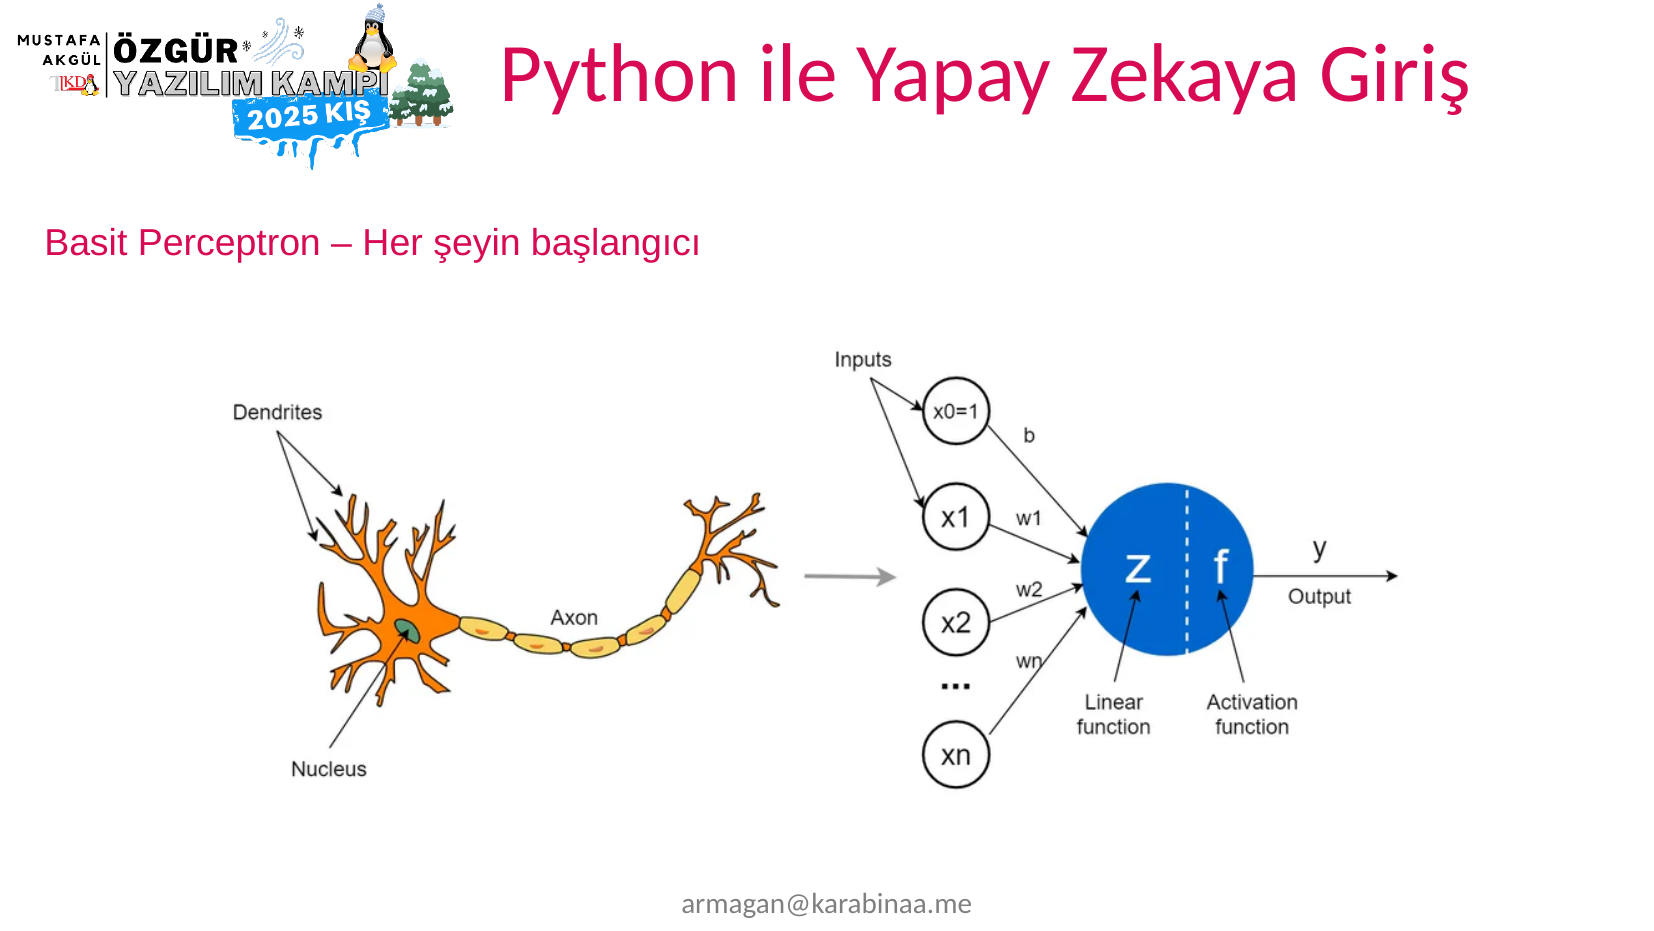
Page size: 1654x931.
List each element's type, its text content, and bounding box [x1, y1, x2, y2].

picture [177, 298, 1453, 846]
picture [0, 0, 463, 177]
text_box armagan@karabinaa.me [0, 877, 1654, 928]
text_box Python ile Yapay Zekaya Giriş [484, 10, 1654, 126]
text_box Basit Perceptron – Her şeyin başlangıcı [29, 213, 854, 271]
